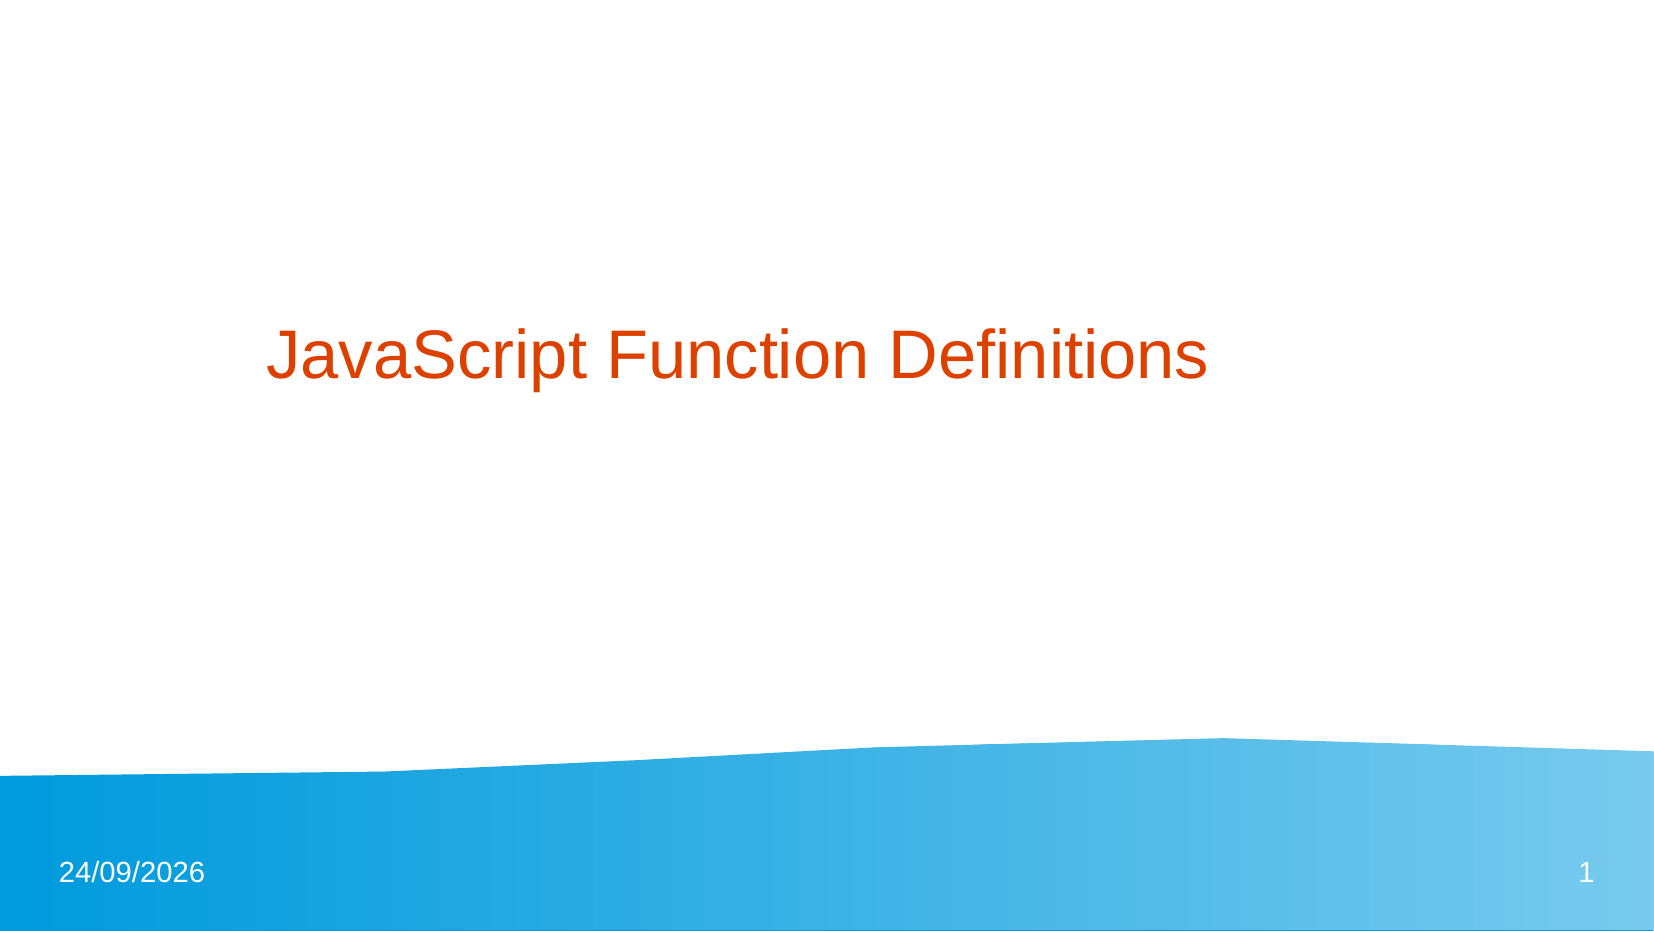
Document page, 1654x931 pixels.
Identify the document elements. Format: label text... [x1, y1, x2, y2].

title JavaScript Function Definitions [0, 265, 1477, 443]
